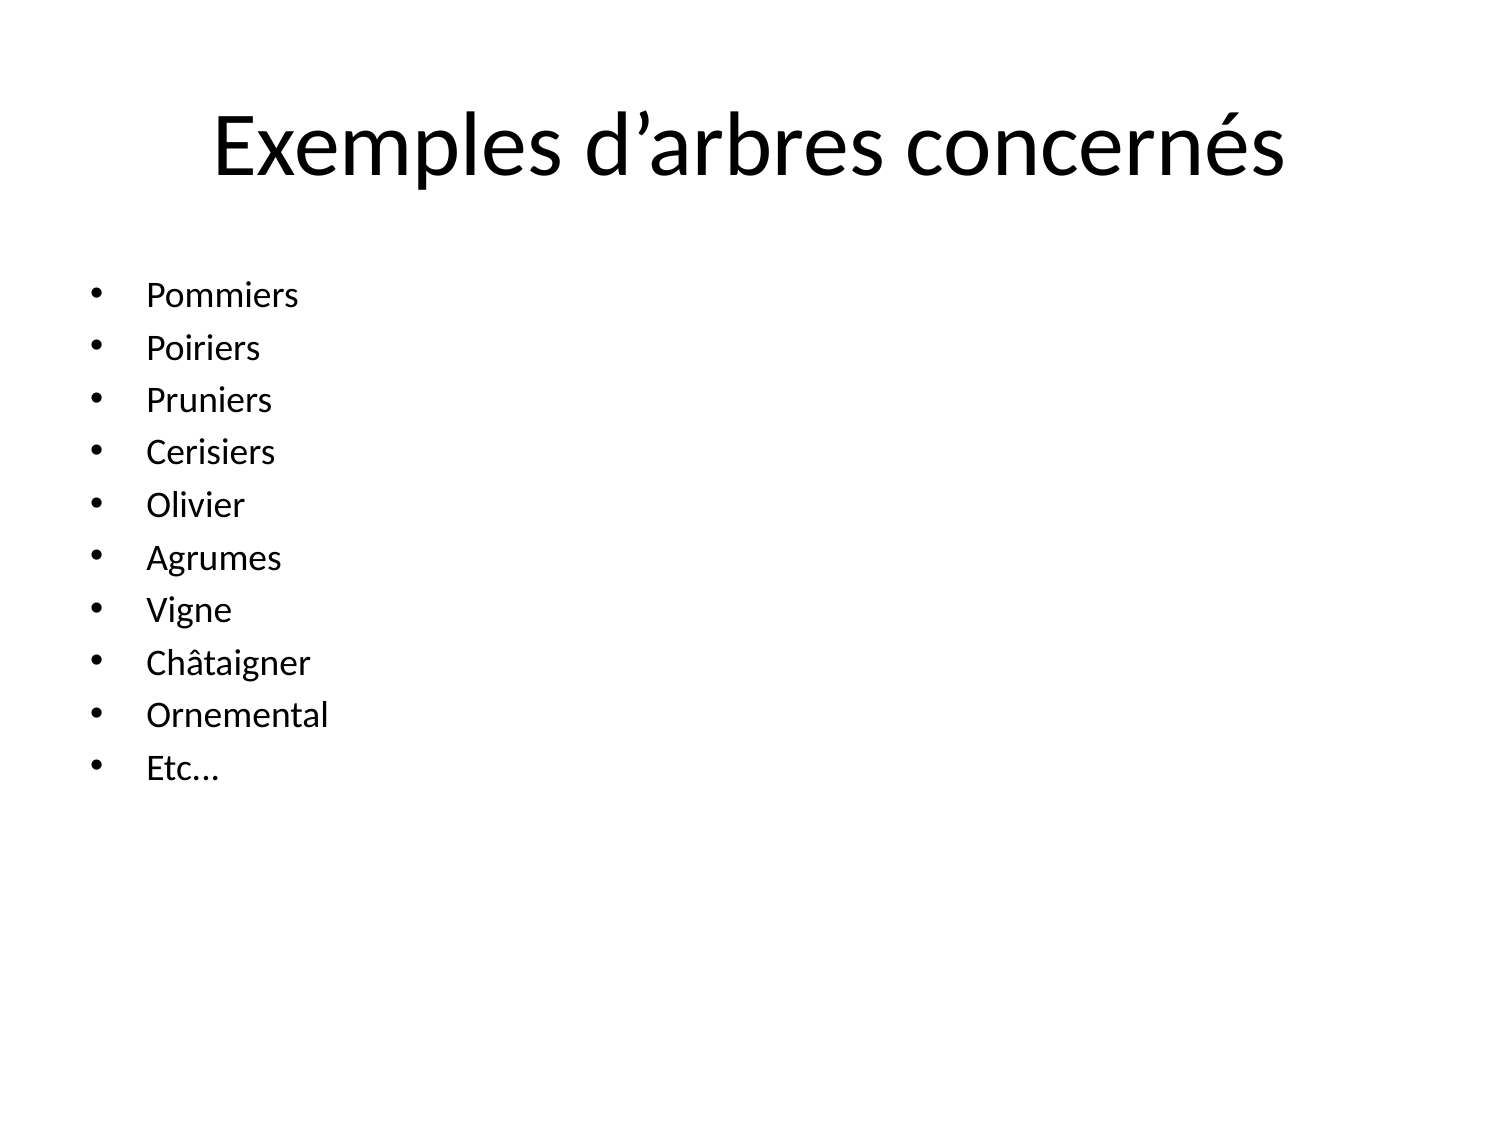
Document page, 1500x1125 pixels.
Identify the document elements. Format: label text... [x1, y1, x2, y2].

list Pommiers Poiriers Pruniers Cerisiers Olivier Agrumes Vigne Châtaigner Ornemental Etc... [75, 262, 1425, 1005]
title Exemples d’arbres concernés [75, 45, 1425, 233]
